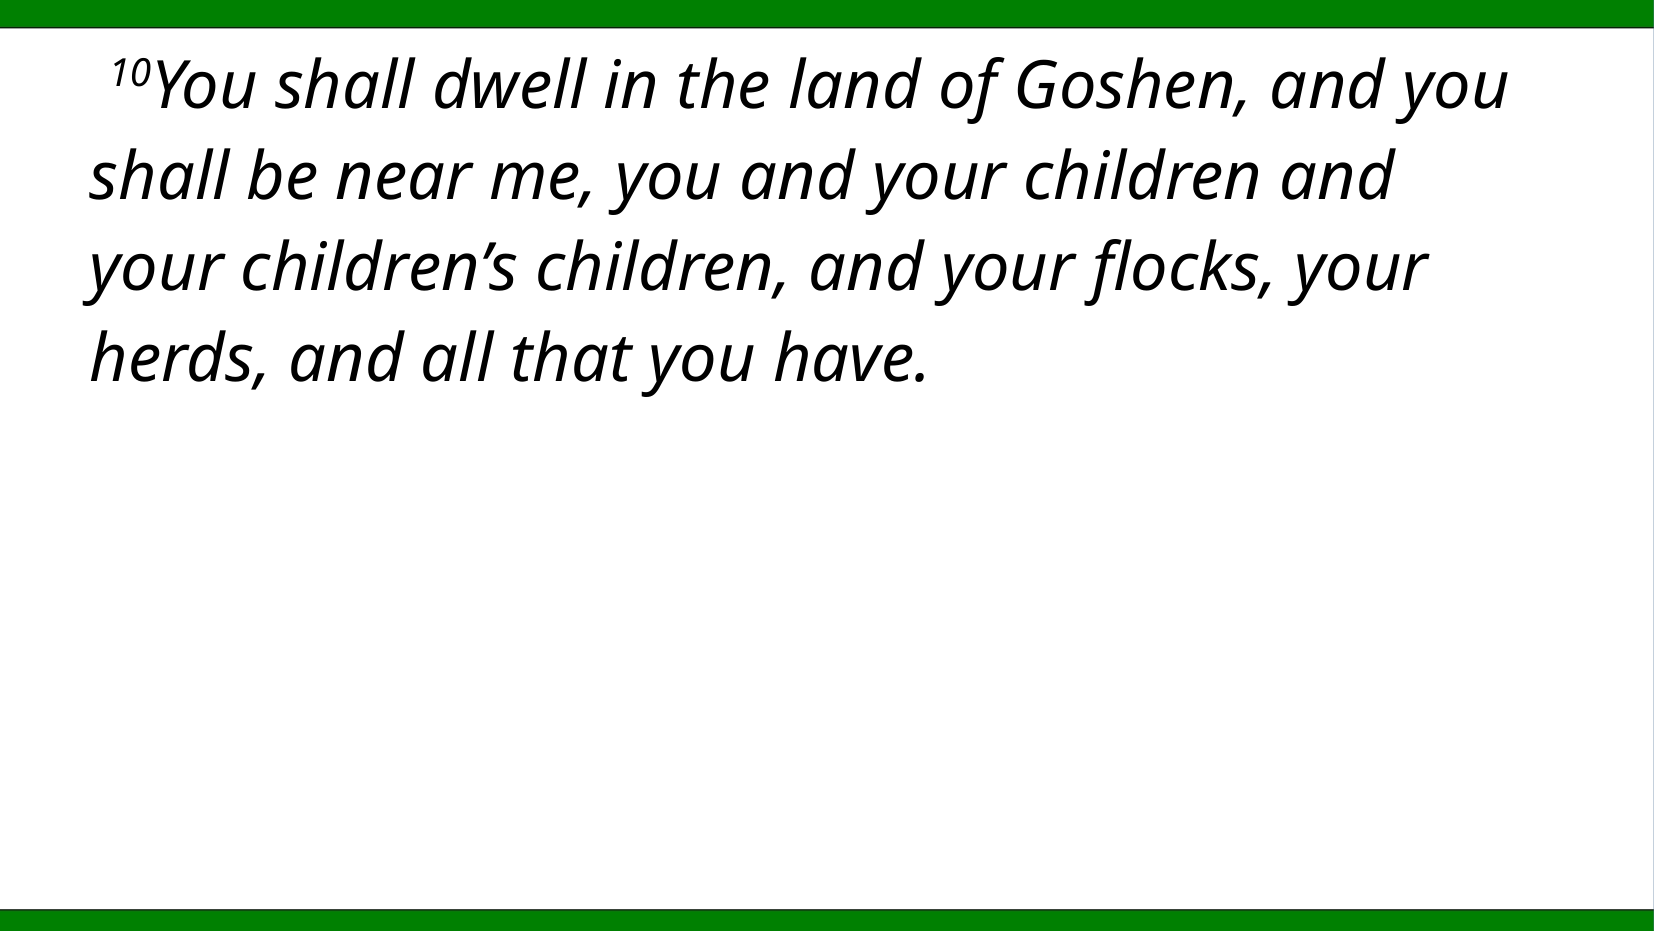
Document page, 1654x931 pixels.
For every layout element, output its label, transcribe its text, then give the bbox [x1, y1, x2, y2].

picture [0, 0, 1654, 931]
text_box 10You shall dwell in the land of Goshen, and you shall be near me, you and your children and your children’s children, and your flocks, your herds, and all that you have. [75, 30, 1561, 400]
